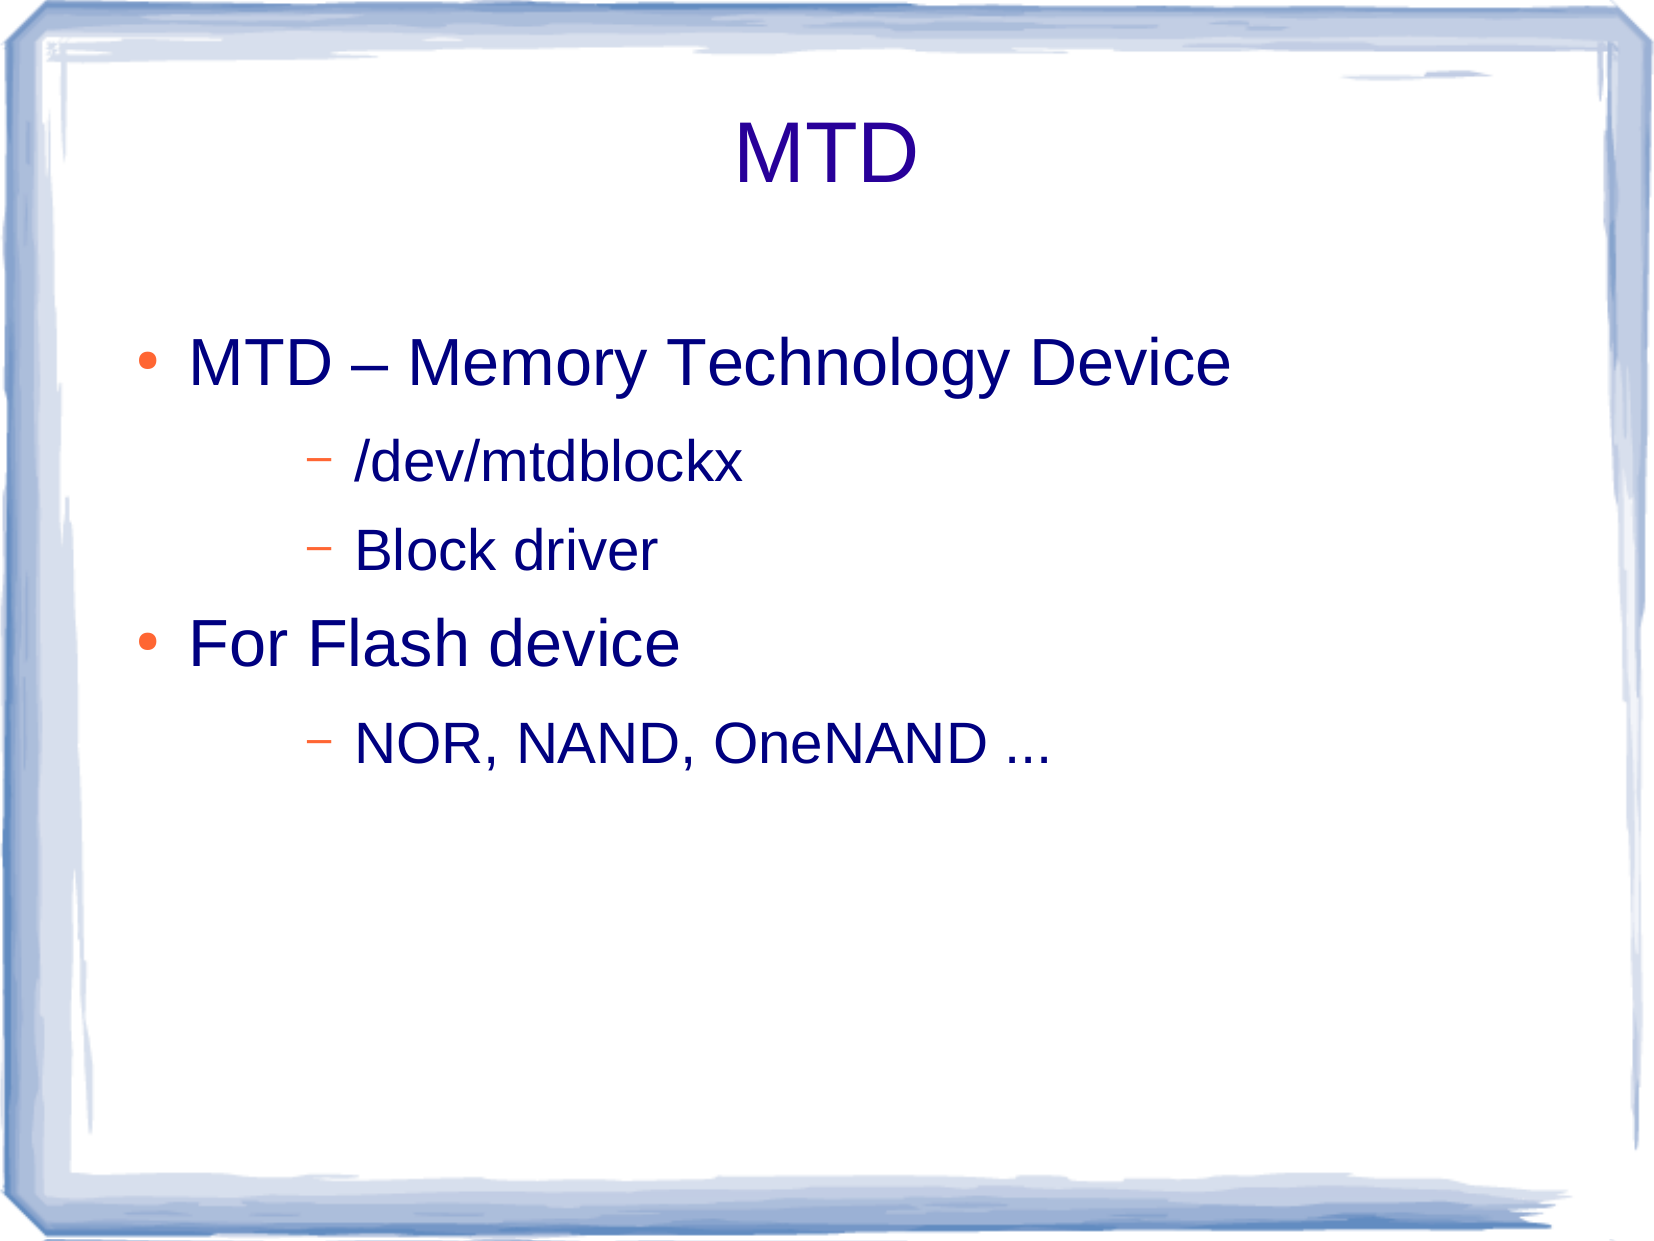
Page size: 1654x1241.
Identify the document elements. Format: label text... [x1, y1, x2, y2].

title MTD [82, 49, 1571, 257]
picture [0, 0, 1654, 1241]
list MTD – Memory Technology Device /dev/mtdblockx Block driver For Flash device NOR, NAND, OneNAND ... [118, 324, 1571, 1045]
